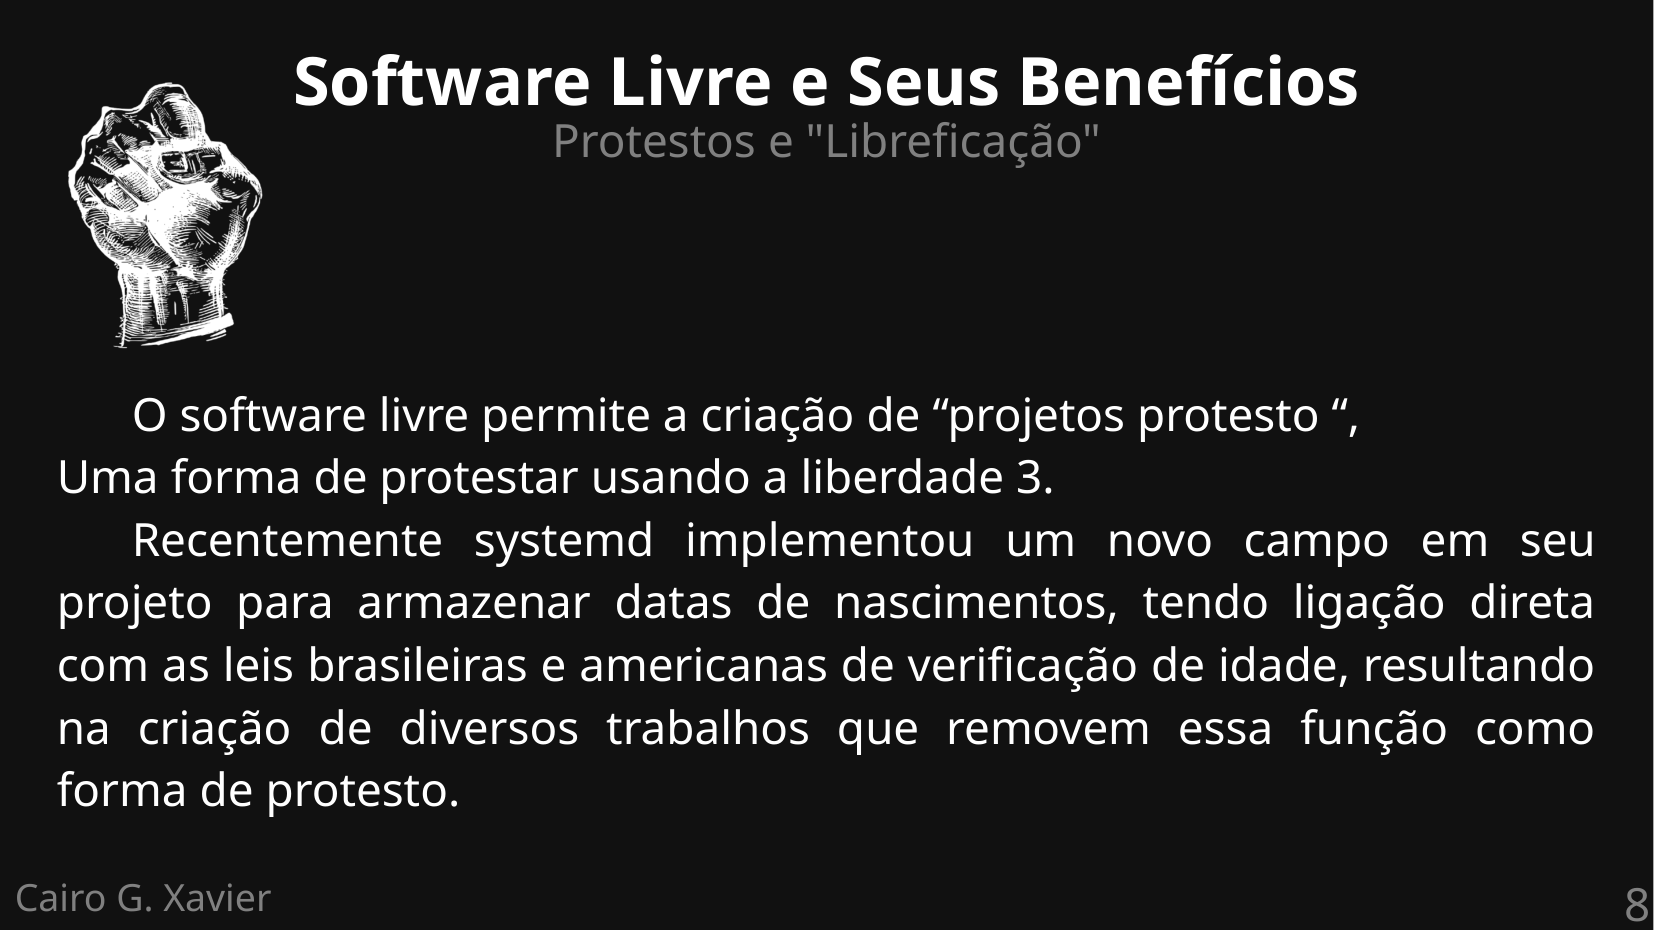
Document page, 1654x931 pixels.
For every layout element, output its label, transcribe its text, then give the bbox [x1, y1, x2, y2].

text_box Software Livre e Seus Benefícios [82, 37, 1571, 97]
text_box Cairo G. Xavier [0, 867, 312, 931]
picture [19, 69, 311, 361]
text_box Protestos e "Libreficação" [311, 97, 1571, 182]
text_box <number> [1425, 865, 1651, 931]
text_box O software livre permite a criação de “projetos protesto “, Uma forma de protestar usando a liberdade 3. Recentemente systemd implementou um novo campo em seu projeto para armazenar datas de nascimentos, tendo ligação direta com as leis brasileiras e americanas de verificação de idade, resultando na criação de diversos trabalhos que removem essa função como forma de protesto. [42, 375, 1612, 901]
